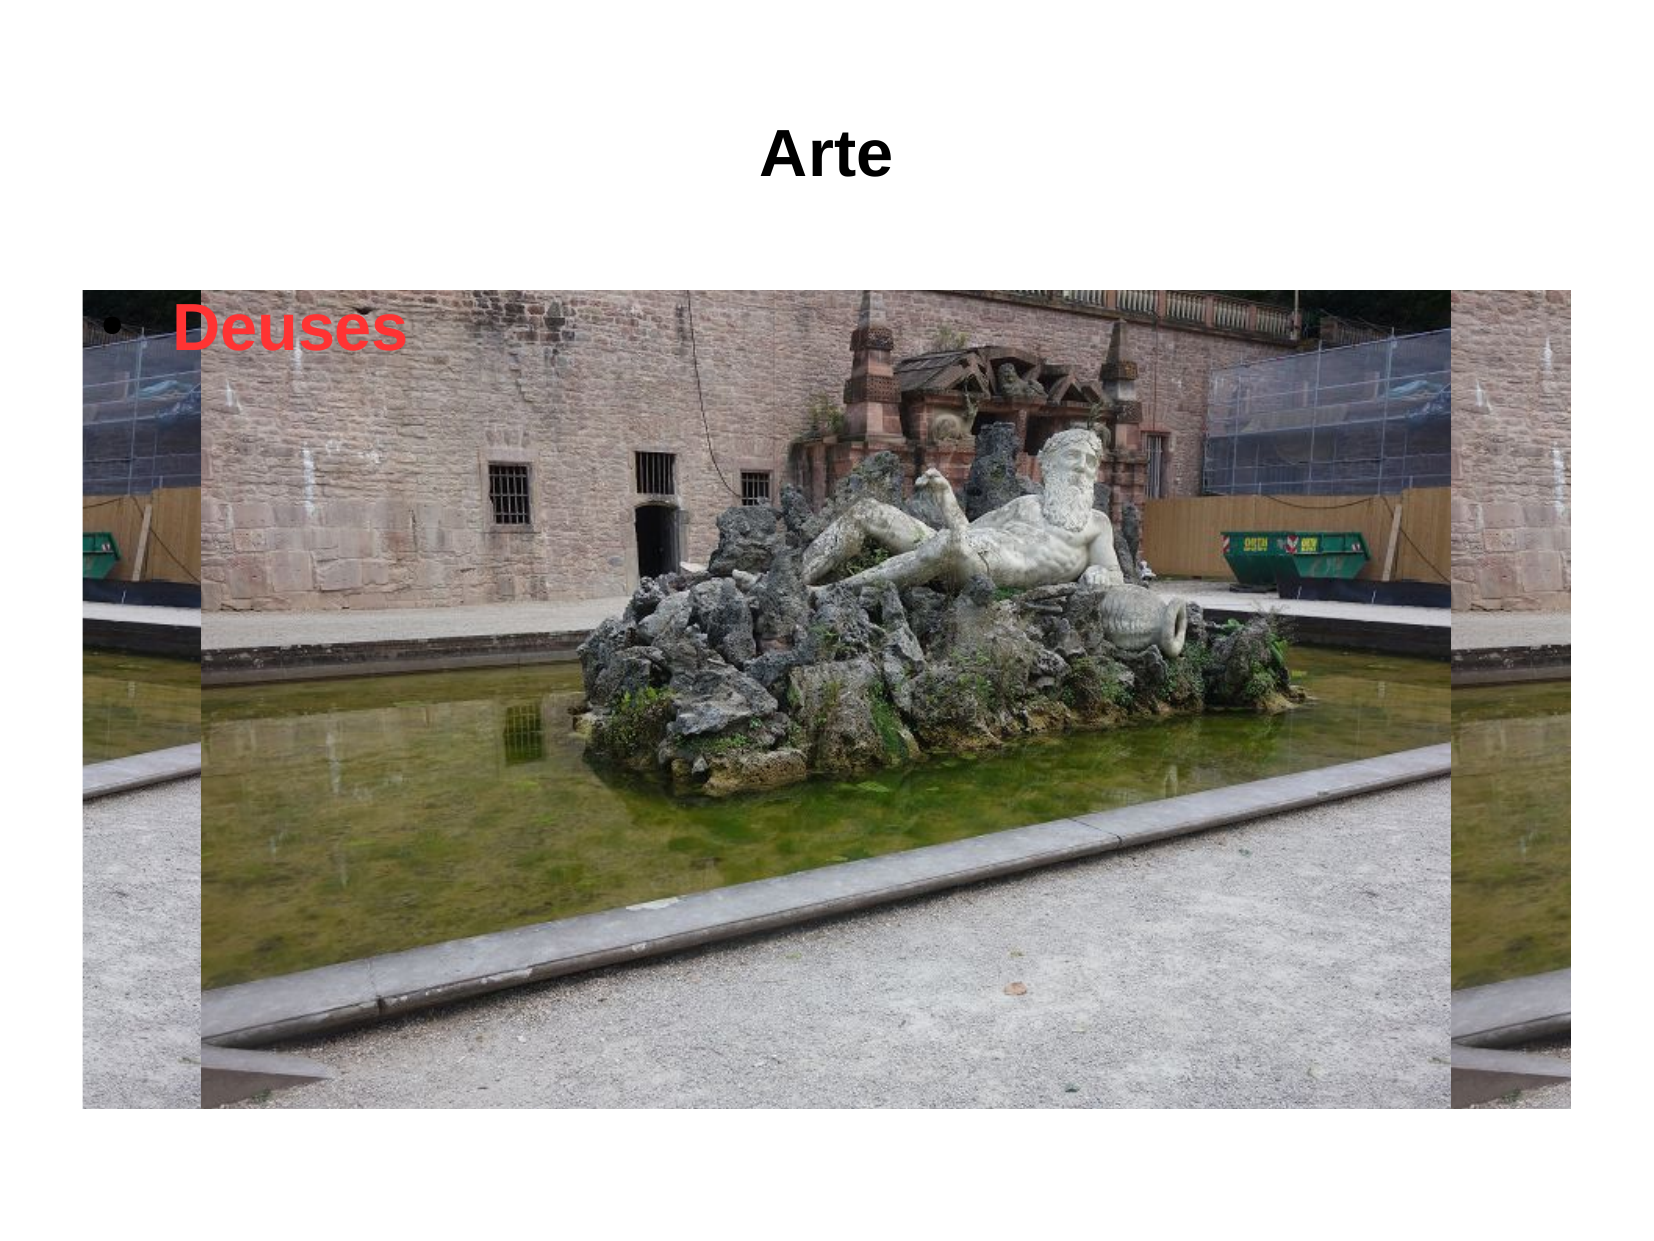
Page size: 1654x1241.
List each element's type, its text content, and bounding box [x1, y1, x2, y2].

title Arte [82, 49, 1571, 257]
list Deuses [82, 290, 1571, 1109]
